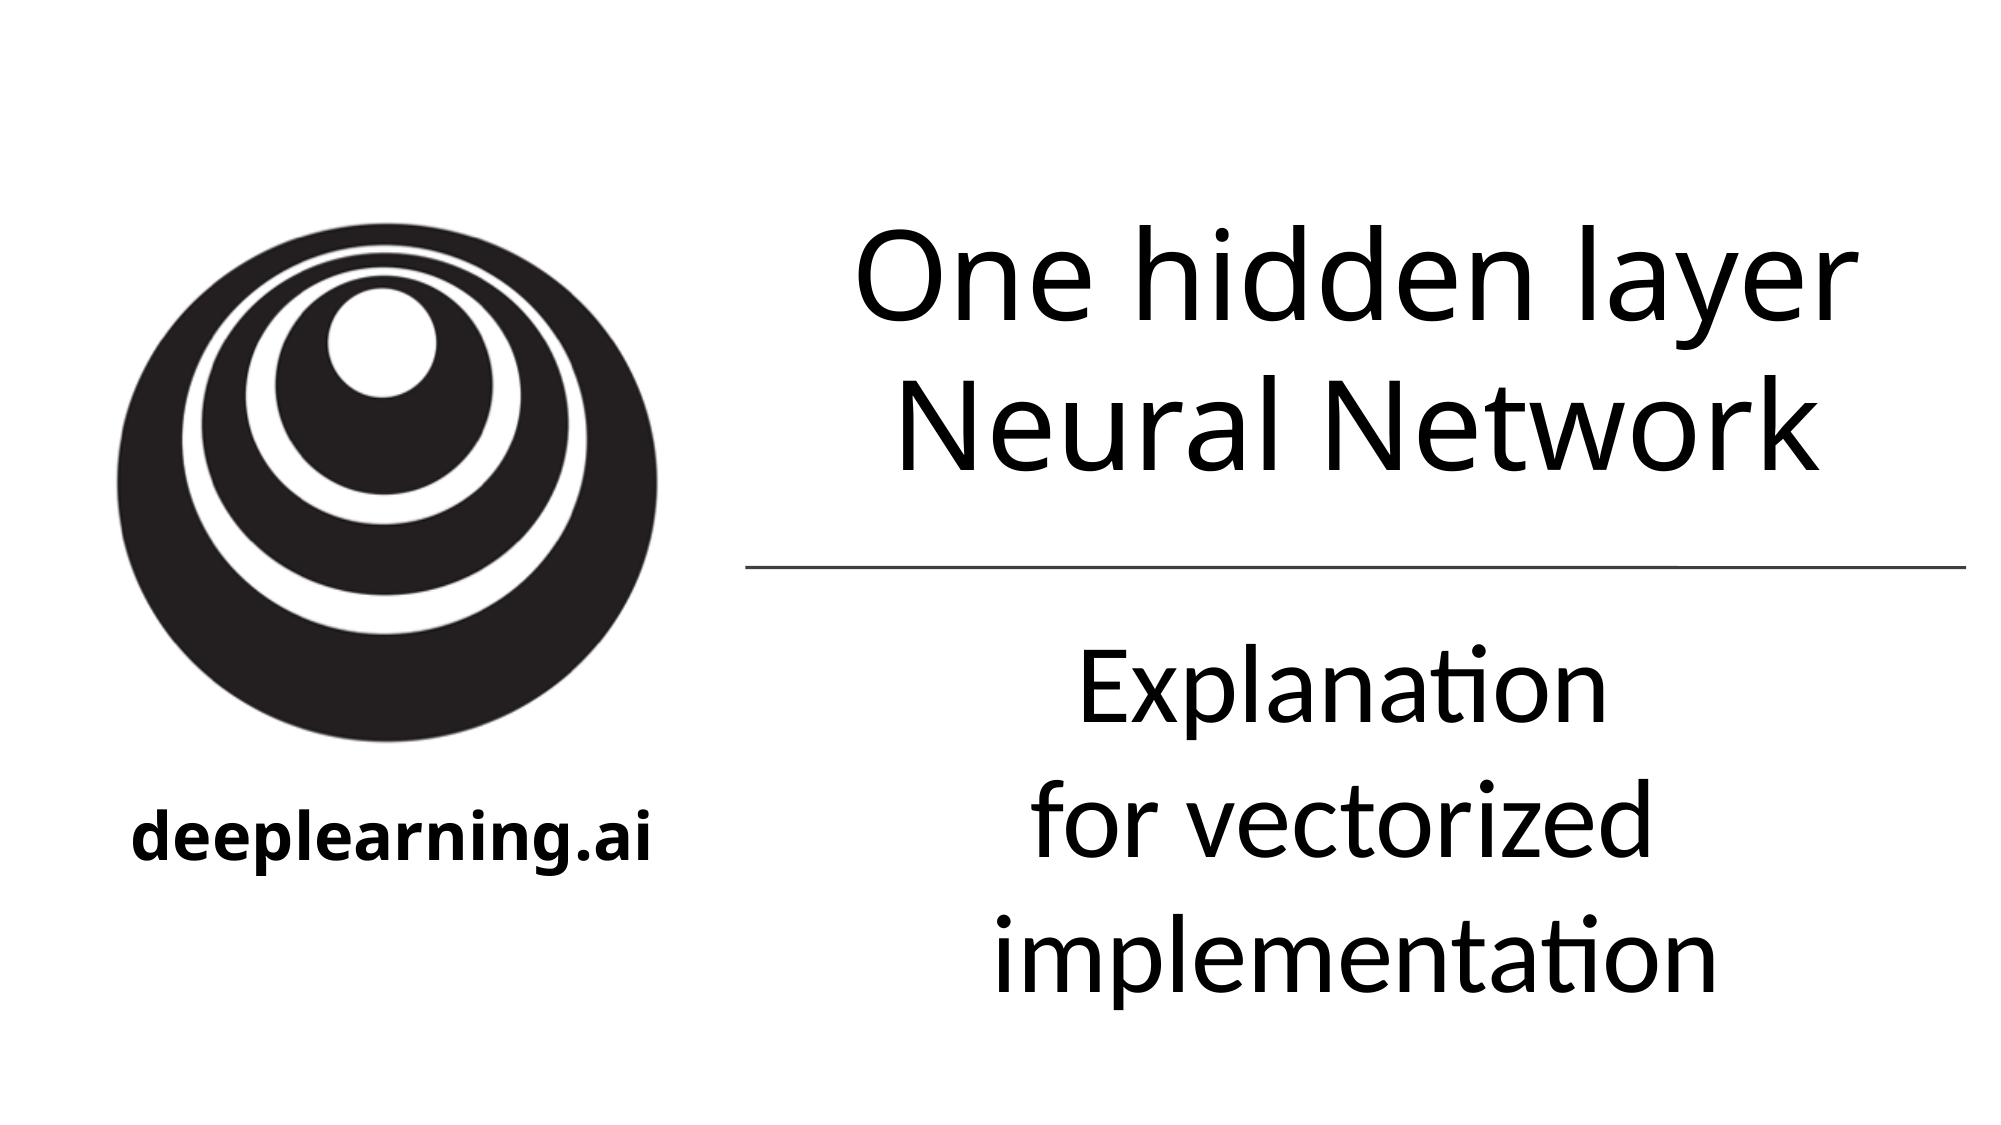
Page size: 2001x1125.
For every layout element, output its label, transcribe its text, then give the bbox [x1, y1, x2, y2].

picture [77, 186, 708, 797]
text_box One hidden layer Neural Network [759, 188, 1954, 503]
text_box Explanation for vectorized implementation [976, 603, 1737, 1023]
